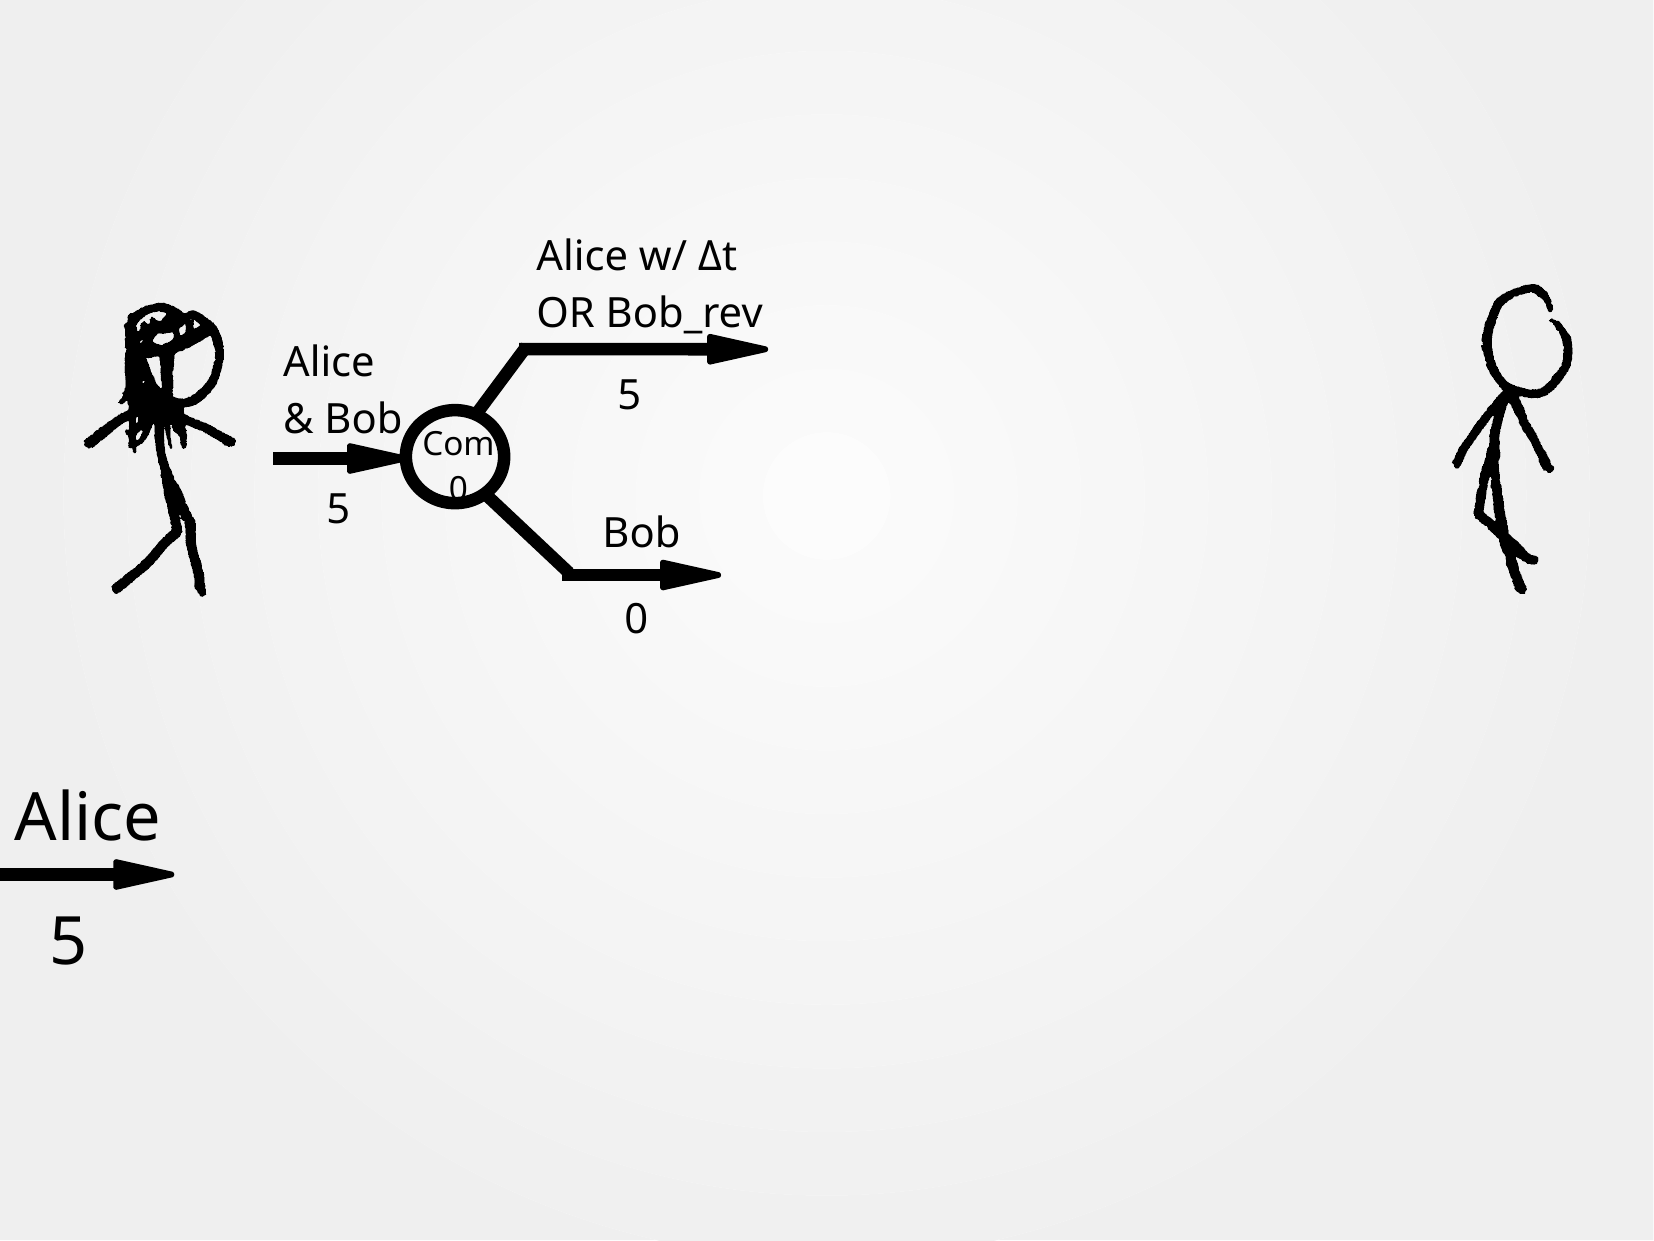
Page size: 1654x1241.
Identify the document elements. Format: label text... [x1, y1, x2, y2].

text_box Bob [587, 495, 698, 561]
picture [82, 301, 238, 597]
picture [1448, 280, 1576, 597]
text_box Alice w/ Δt OR Bob_rev [521, 218, 781, 334]
text_box Alice & Bob [268, 324, 442, 451]
text_box 0 [609, 581, 673, 652]
text_box Alice [0, 761, 192, 857]
text_box 5 [311, 471, 367, 542]
text_box Com 0 [407, 412, 526, 510]
text_box 5 [602, 357, 657, 428]
text_box 5 [34, 886, 121, 988]
